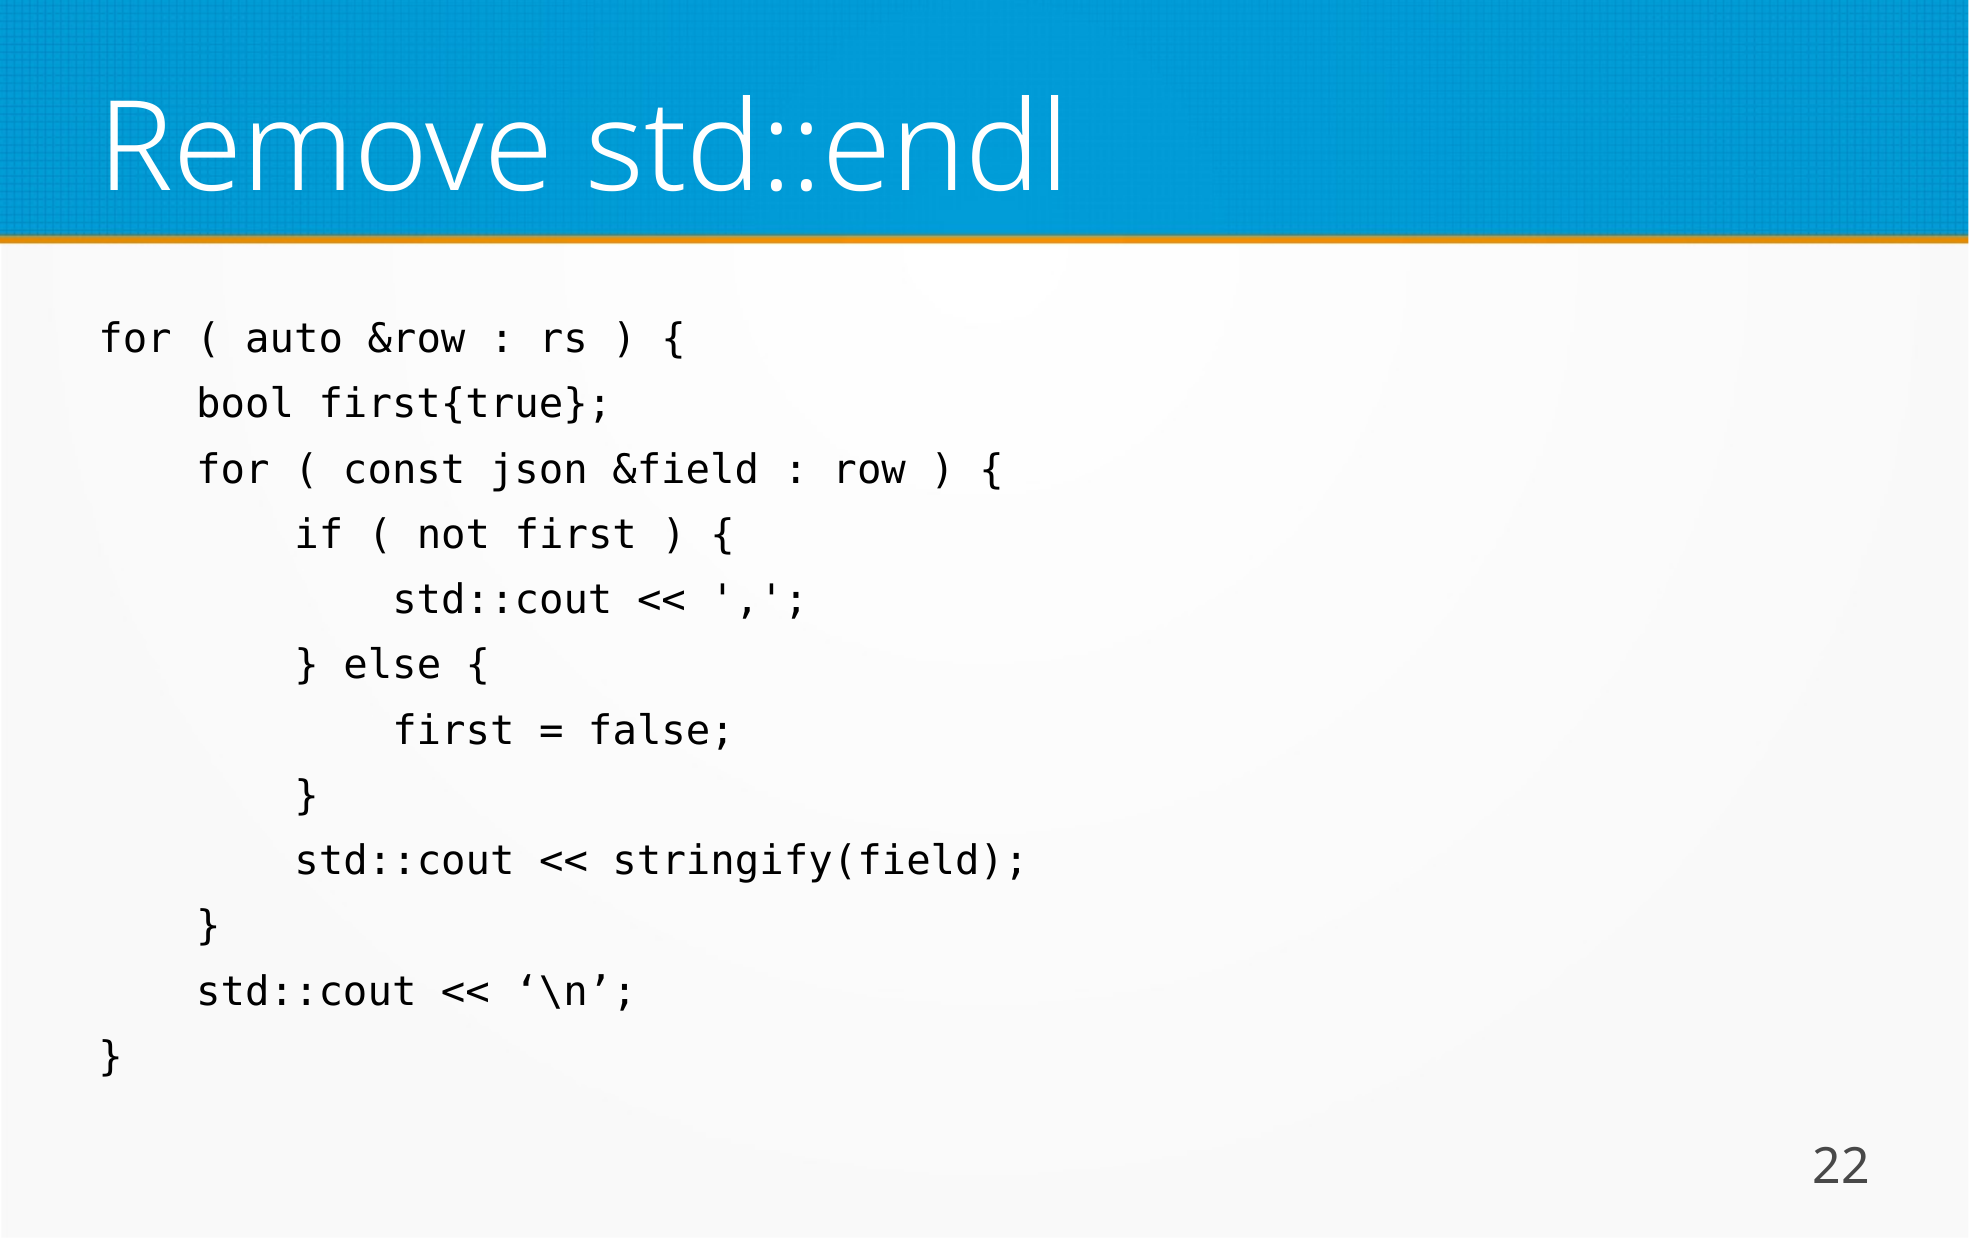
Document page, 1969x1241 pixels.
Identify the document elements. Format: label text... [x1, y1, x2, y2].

list for ( auto &row : rs ) { bool first{true}; for ( const json &field : row ) { if ( not first ) { std::cout << ','; } else { first = false; } std::cout << stringify(field); } std::cout << ‘\n’; } [98, 315, 1861, 1081]
title Remove std::endl [98, 19, 1870, 227]
picture [0, 233, 1969, 1241]
